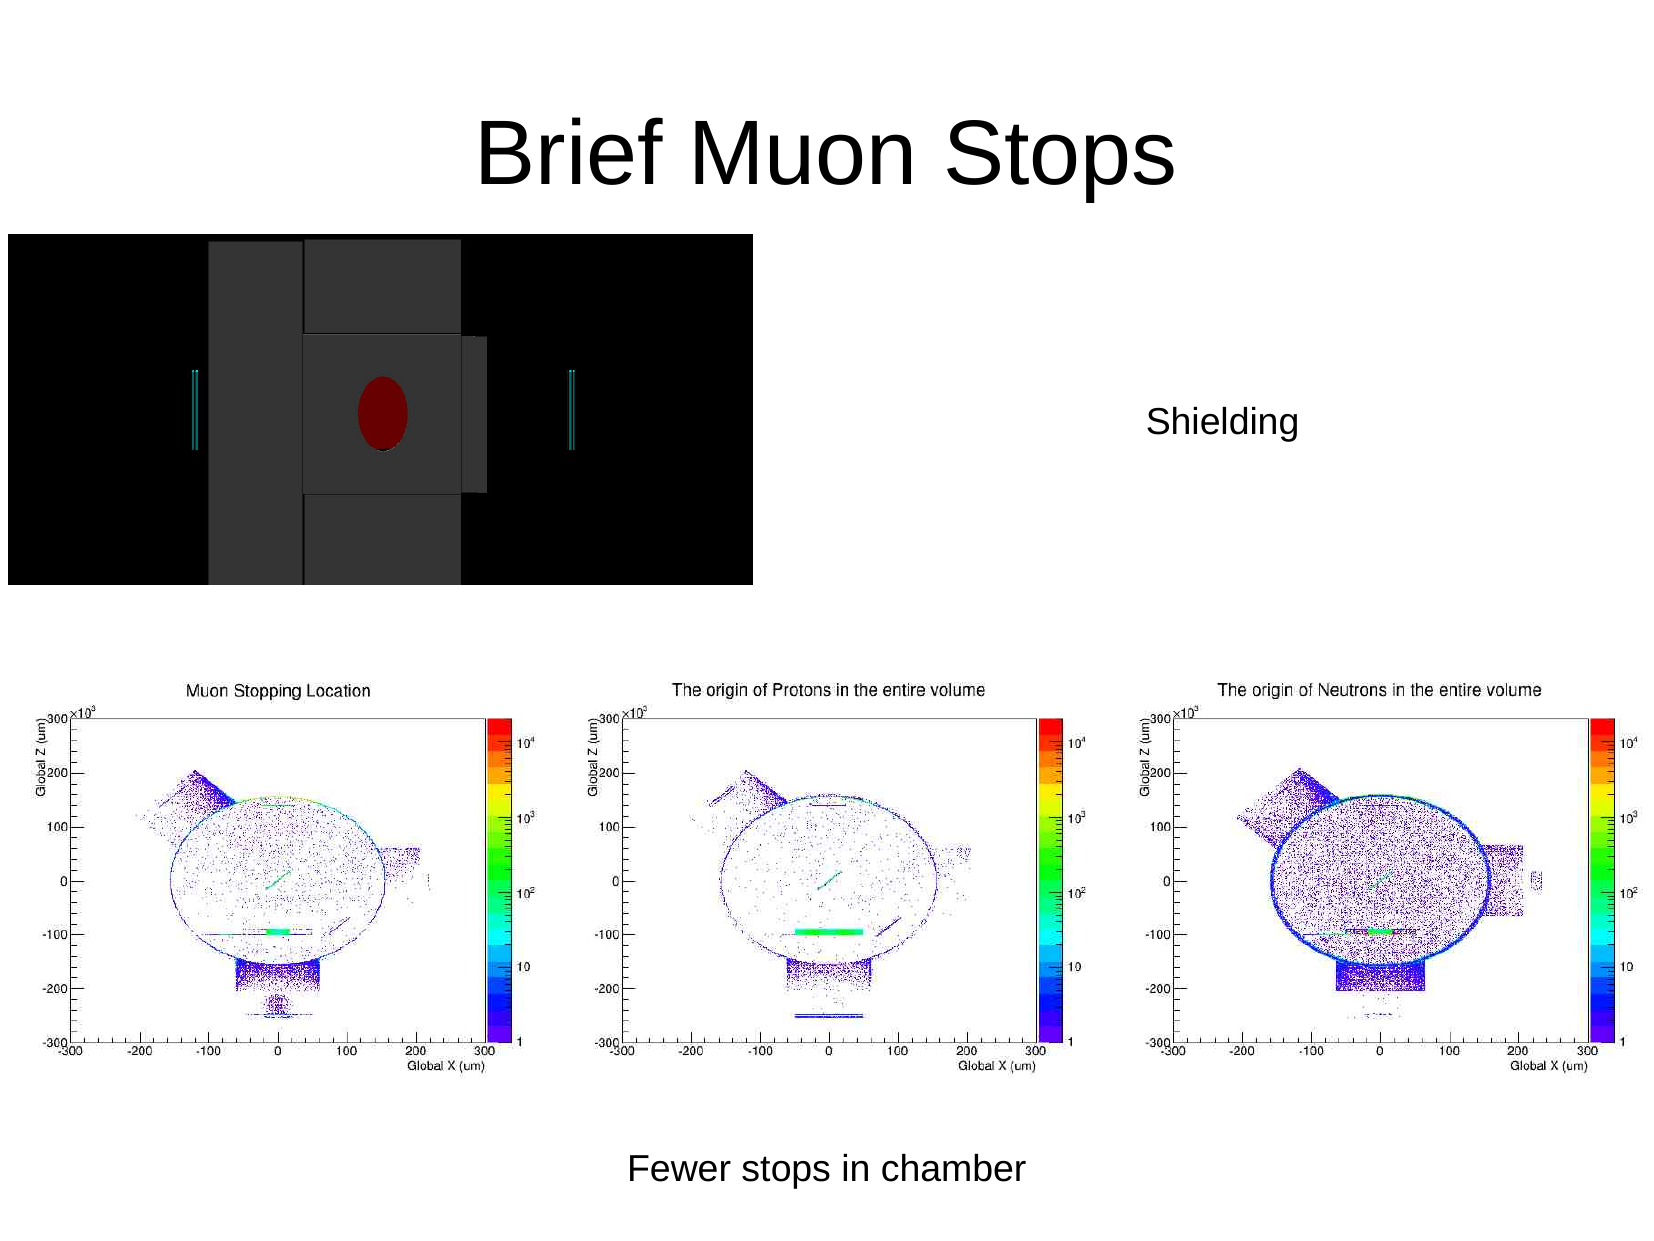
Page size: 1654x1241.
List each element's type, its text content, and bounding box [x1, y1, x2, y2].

title Brief Muon Stops [82, 49, 1571, 257]
text_box Fewer stops in chamber [369, 1140, 1285, 1197]
picture [8, 234, 753, 586]
text_box Shielding [825, 393, 1621, 451]
picture [2, 674, 1654, 1087]
